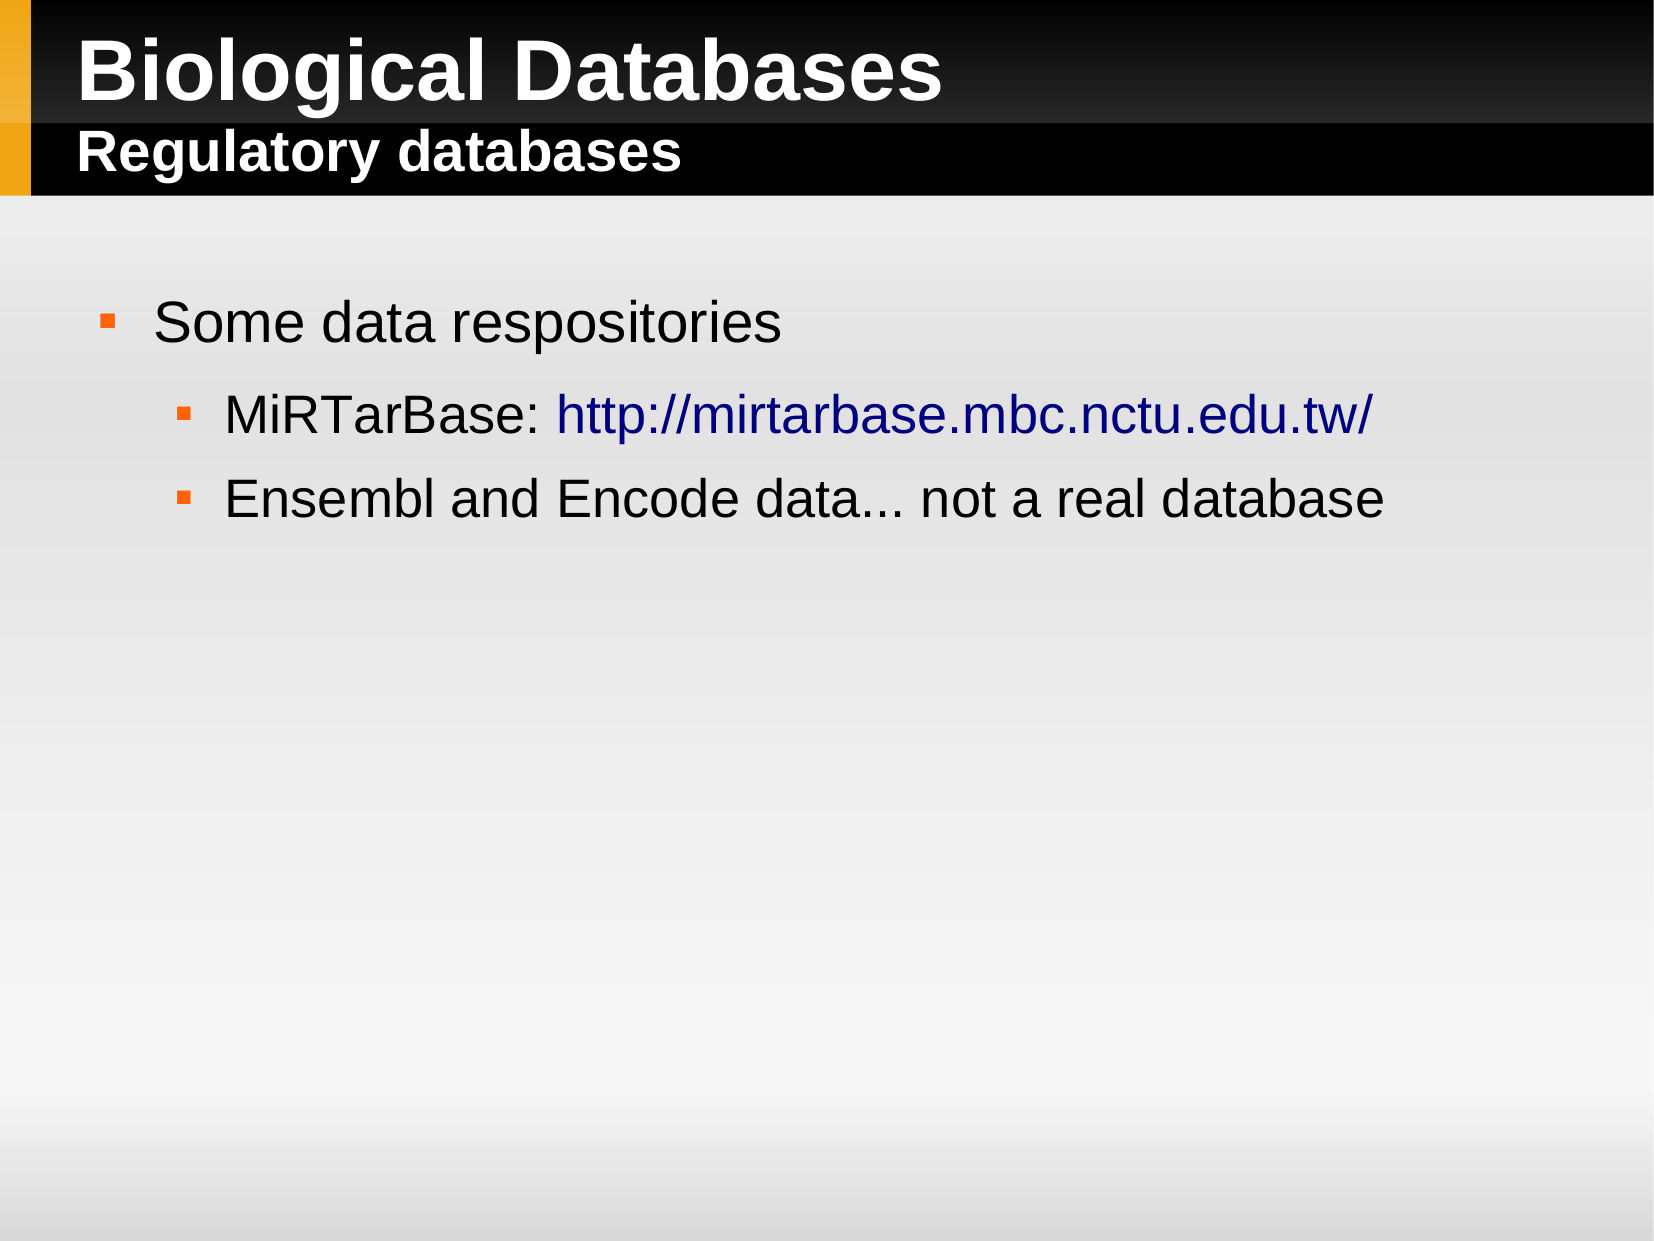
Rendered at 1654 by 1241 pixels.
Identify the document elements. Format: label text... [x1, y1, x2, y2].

list Some data respositories MiRTarBase: http://mirtarbase.mbc.nctu.edu.tw/ Ensembl and Encode data... not a real database [82, 290, 1571, 1109]
picture [0, 0, 1654, 1241]
title Biological Databases Regulatory databases [76, 0, 1565, 208]
